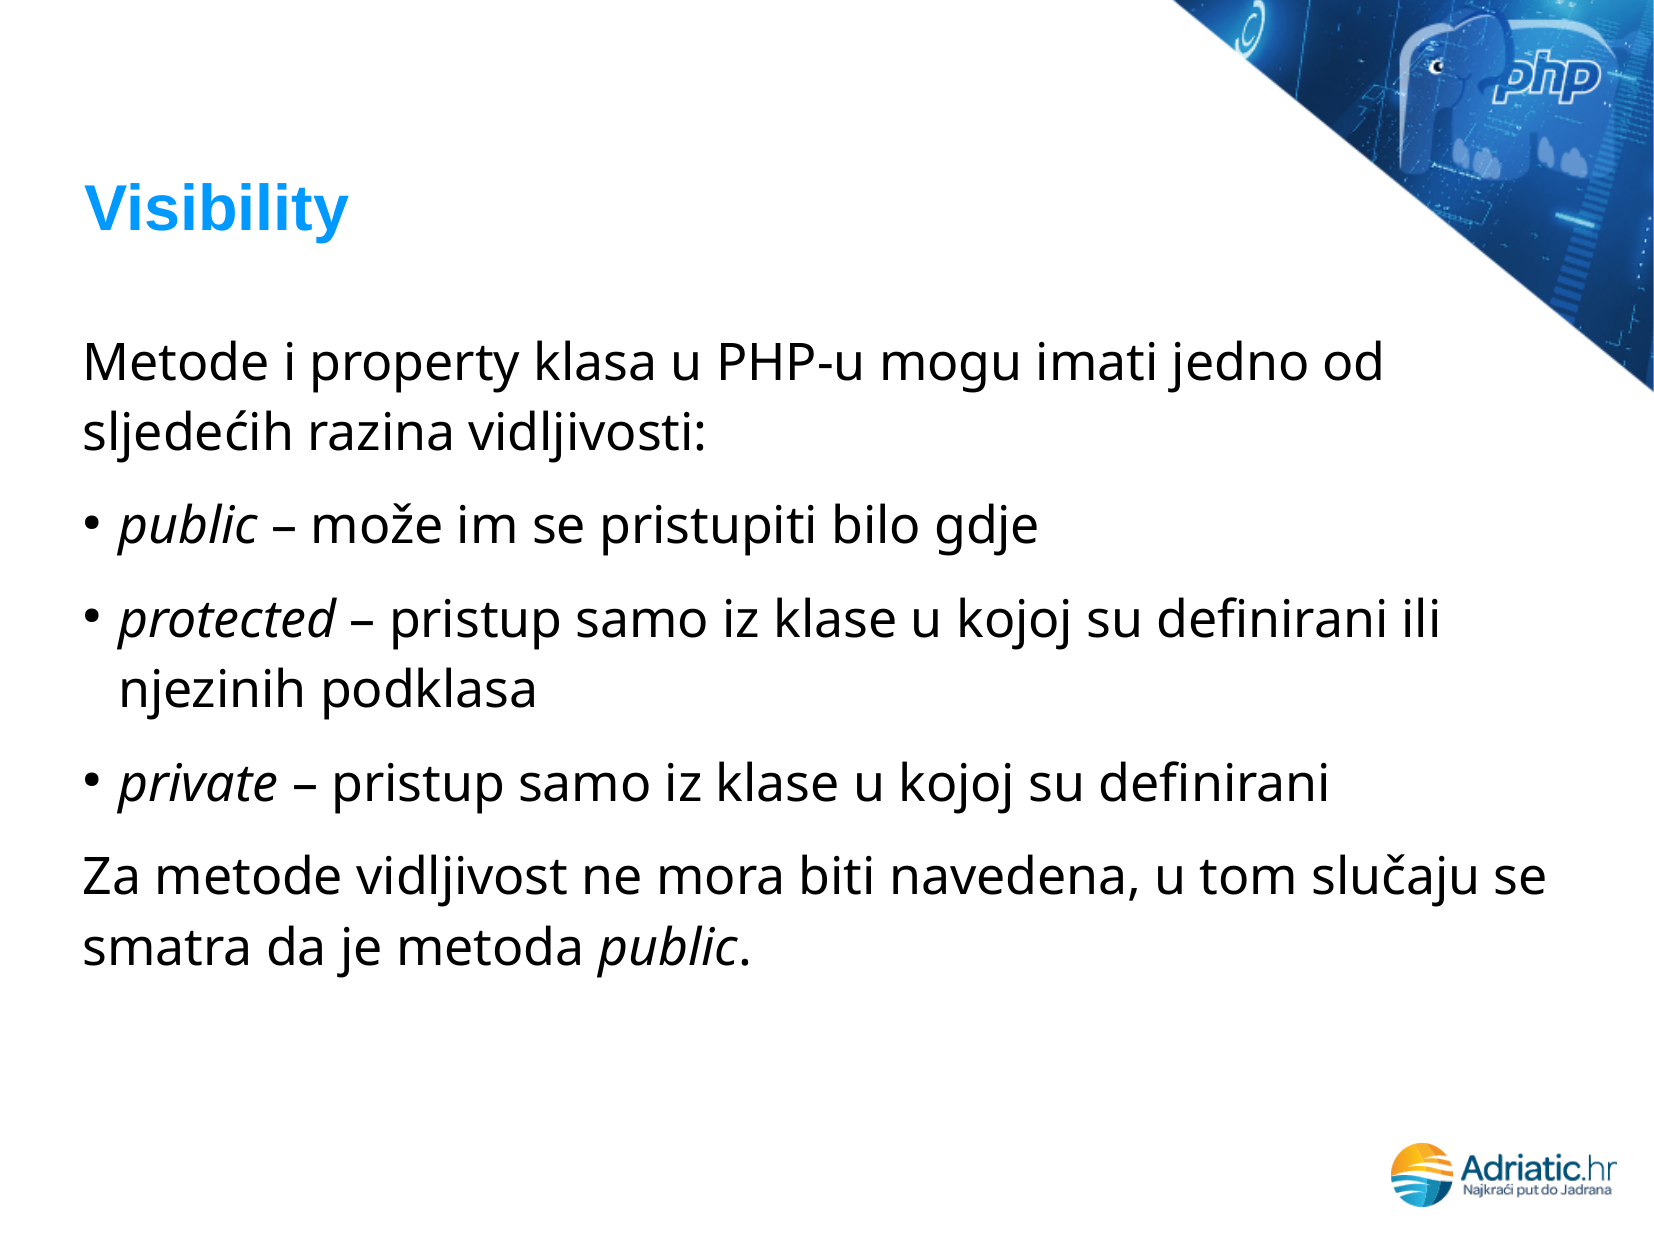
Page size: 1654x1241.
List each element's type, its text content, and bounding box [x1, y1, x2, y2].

list Metode i property klasa u PHP-u mogu imati jedno od sljedećih razina vidljivosti: public – može im se pristupiti bilo gdje protected – pristup samo iz klase u kojoj su definirani ili njezinih podklasa private – pristup samo iz klase u kojoj su definirani Za metode vidljivost ne mora biti navedena, u tom slučaju se smatra da je metoda public. [82, 324, 1571, 1130]
title Visibility [84, 150, 1270, 266]
picture [1171, 0, 1654, 486]
picture [1391, 1143, 1617, 1207]
